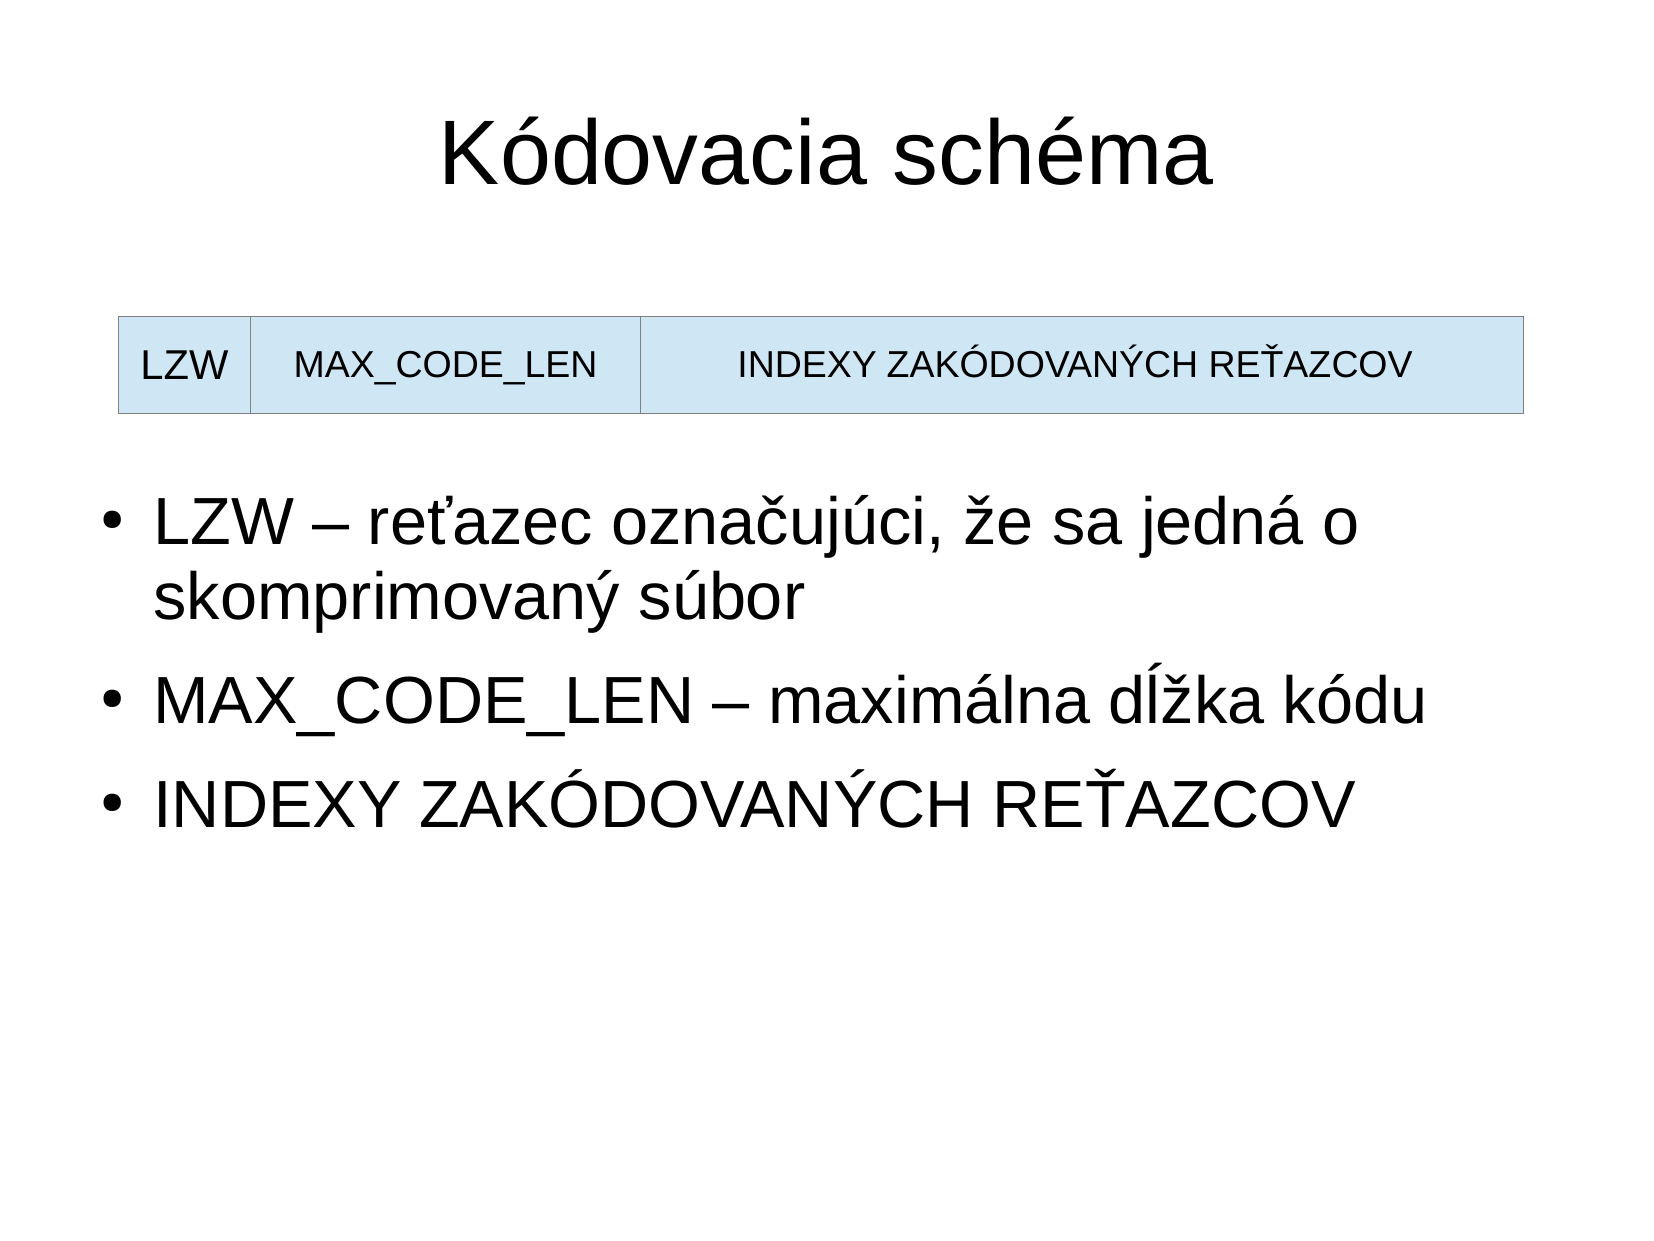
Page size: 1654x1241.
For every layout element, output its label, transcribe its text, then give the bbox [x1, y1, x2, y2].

text_box MAX_CODE_LEN [251, 316, 641, 414]
text_box INDEXY ZAKÓDOVANÝCH REŤAZCOV [641, 316, 1524, 414]
list LZW – reťazec označujúci, že sa jedná o skomprimovaný súbor MAX_CODE_LEN – maximálna dĺžka kódu INDEXY ZAKÓDOVANÝCH REŤAZCOV [82, 484, 1571, 1146]
text_box LZW [118, 316, 251, 414]
title Kódovacia schéma [82, 49, 1571, 257]
